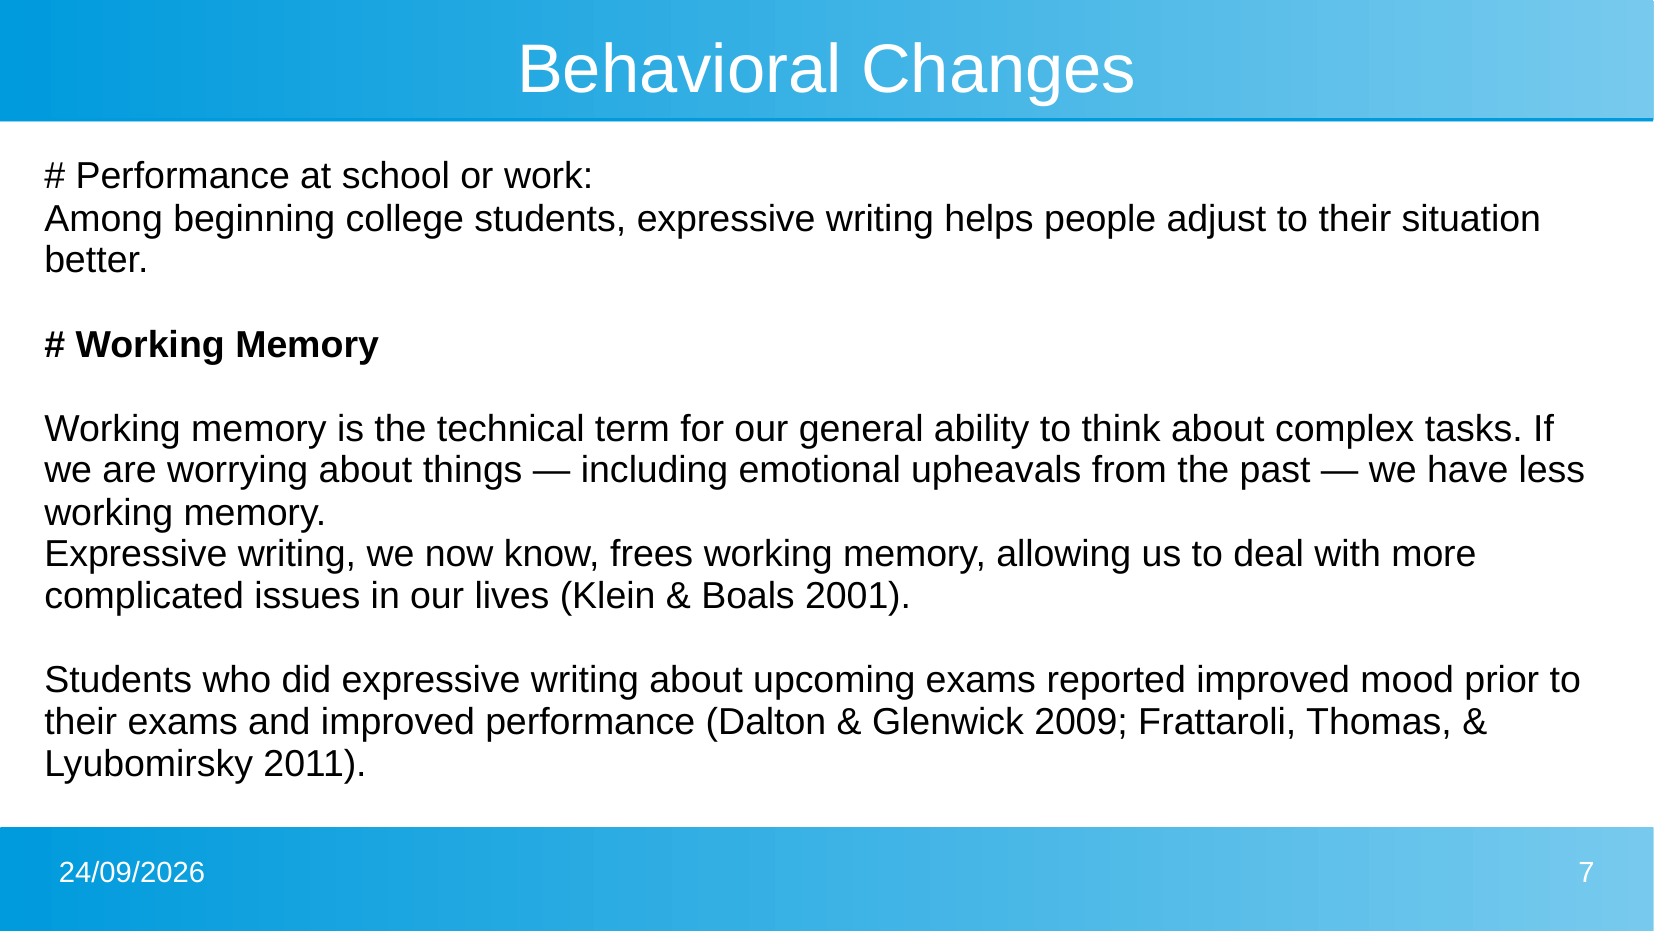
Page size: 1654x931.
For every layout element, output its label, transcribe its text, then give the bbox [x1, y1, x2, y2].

title Behavioral Changes [59, 29, 1595, 108]
text_box # Performance at school or work: Among beginning college students, expressive writing helps people adjust to their situation better. # Working Memory Working memory is the technical term for our general ability to think about complex tasks. If we are worrying about things — including emotional upheavals from the past — we have less working memory. Expressive writing, we now know, frees working memory, allowing us to deal with more complicated issues in our lives (Klein & Boals 2001). Students who did expressive writing about upcoming exams reported improved mood prior to their exams and improved performance (Dalton & Glenwick 2009; Frattaroli, Thomas, & Lyubomirsky 2011). [29, 147, 1625, 793]
